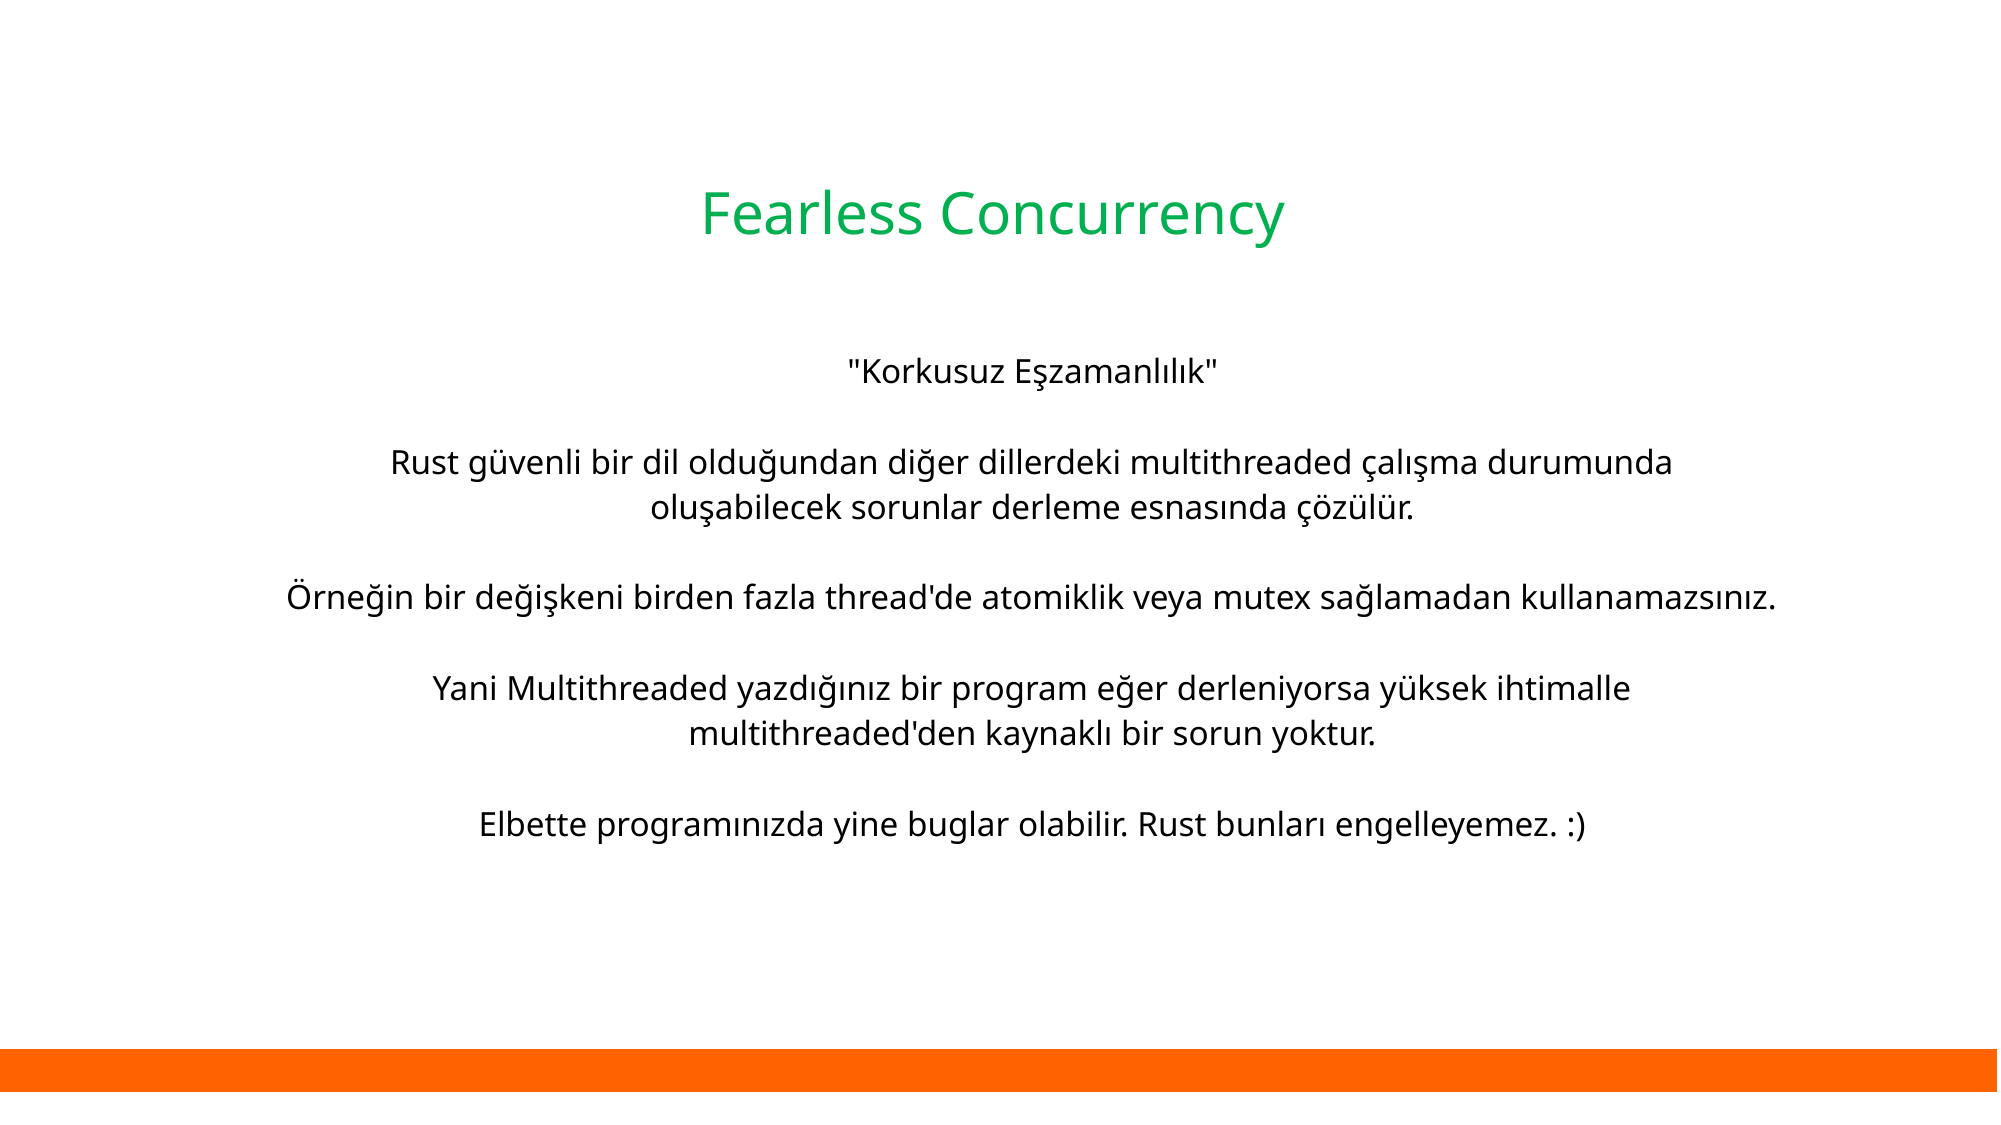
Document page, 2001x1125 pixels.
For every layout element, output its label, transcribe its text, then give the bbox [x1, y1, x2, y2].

list Fearless Concurrency [413, 177, 1573, 267]
text_box "Korkusuz Eşzamanlılık" Rust güvenli bir dil olduğundan diğer dillerdeki multithreaded çalışma durumunda oluşabilecek sorunlar derleme esnasında çözülür. Örneğin bir değişkeni birden fazla thread'de atomiklik veya mutex sağlamadan kullanamazsınız. Yani Multithreaded yazdığınız bir program eğer derleniyorsa yüksek ihtimalle multithreaded'den kaynaklı bir sorun yoktur. Elbette programınızda yine buglar olabilir. Rust bunları engelleyemez. :) [271, 341, 1729, 766]
text_box [0, 1049, 1997, 1092]
